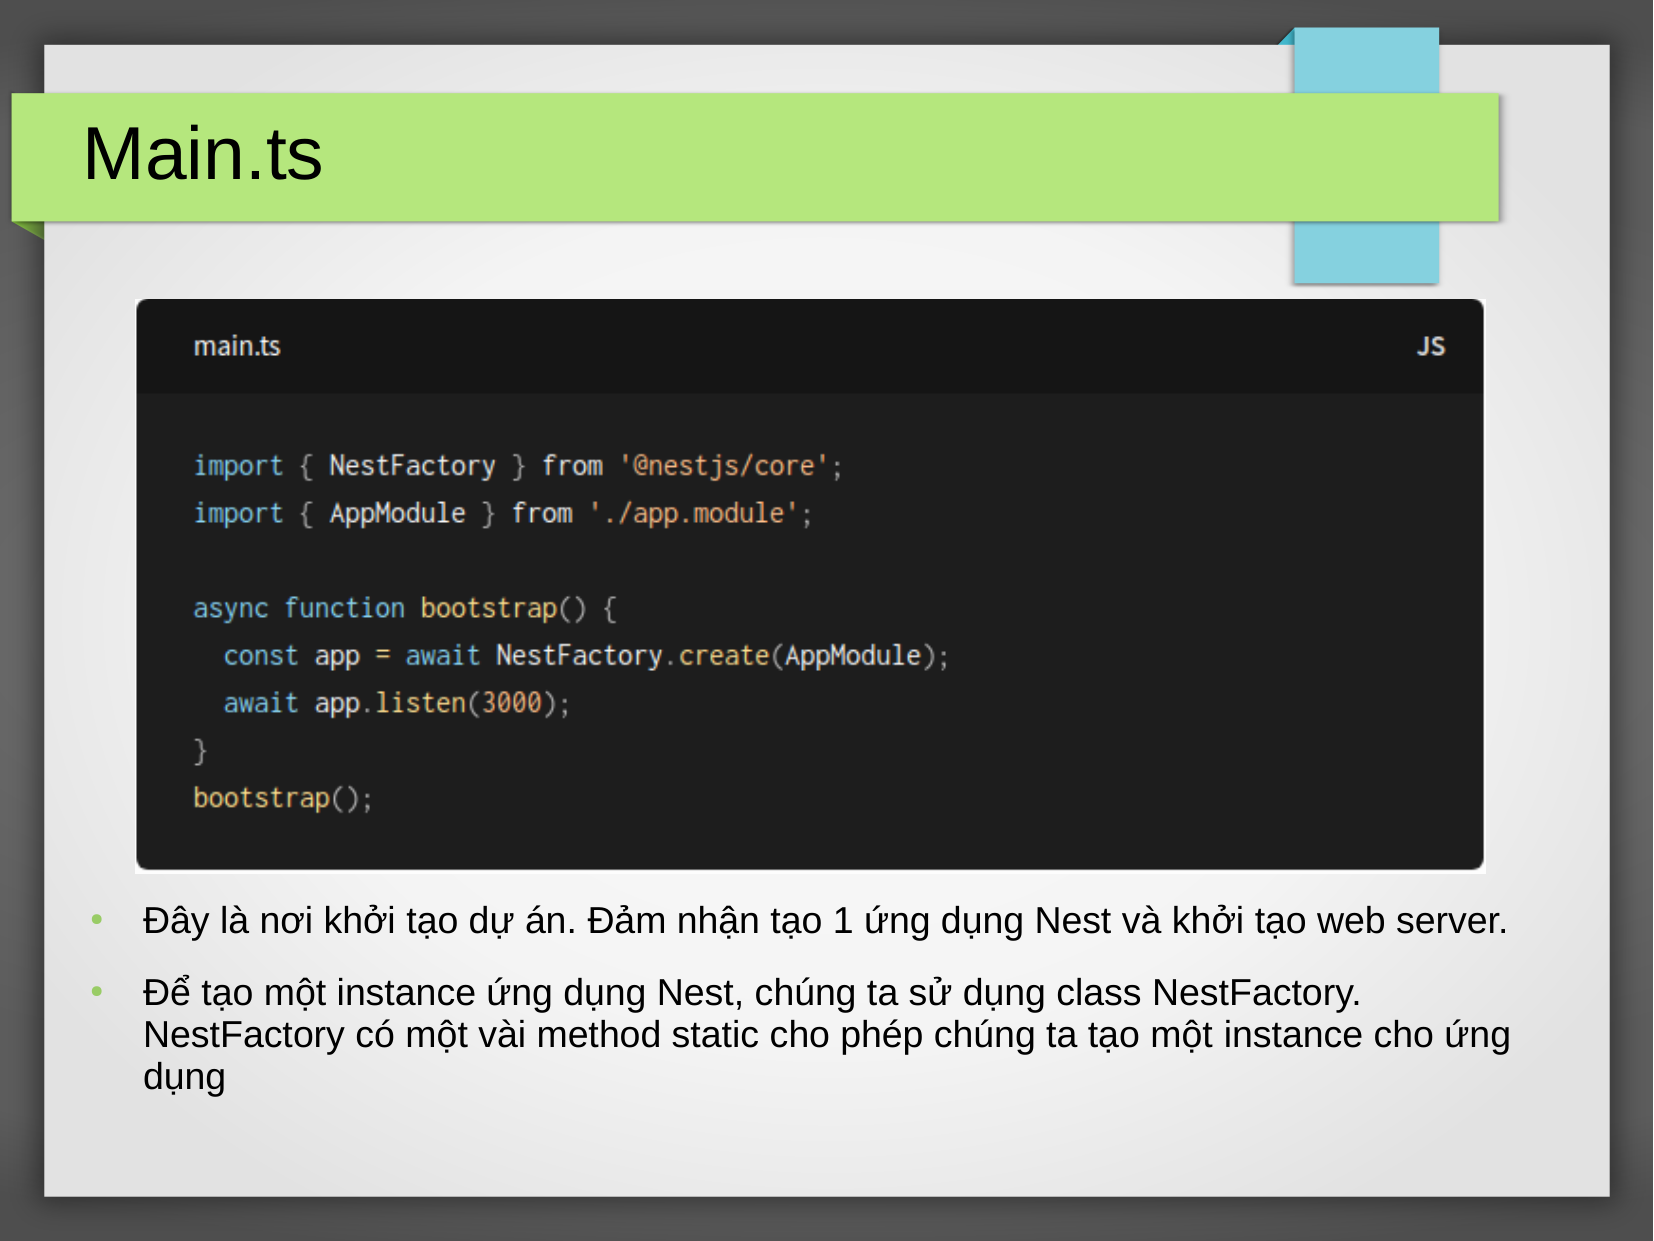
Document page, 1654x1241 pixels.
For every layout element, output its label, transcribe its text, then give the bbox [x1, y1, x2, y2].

picture [0, 0, 1653, 1241]
list Đây là nơi khởi tạo dự án. Đảm nhận tạo 1 ứng dụng Nest và khởi tạo web server. Để tạo một instance ứng dụng Nest, chúng ta sử dụng class NestFactory. NestFactory có một vài method static cho phép chúng ta tạo một instance cho ứng dụng [72, 900, 1561, 1154]
title Main.ts [82, 94, 1264, 213]
